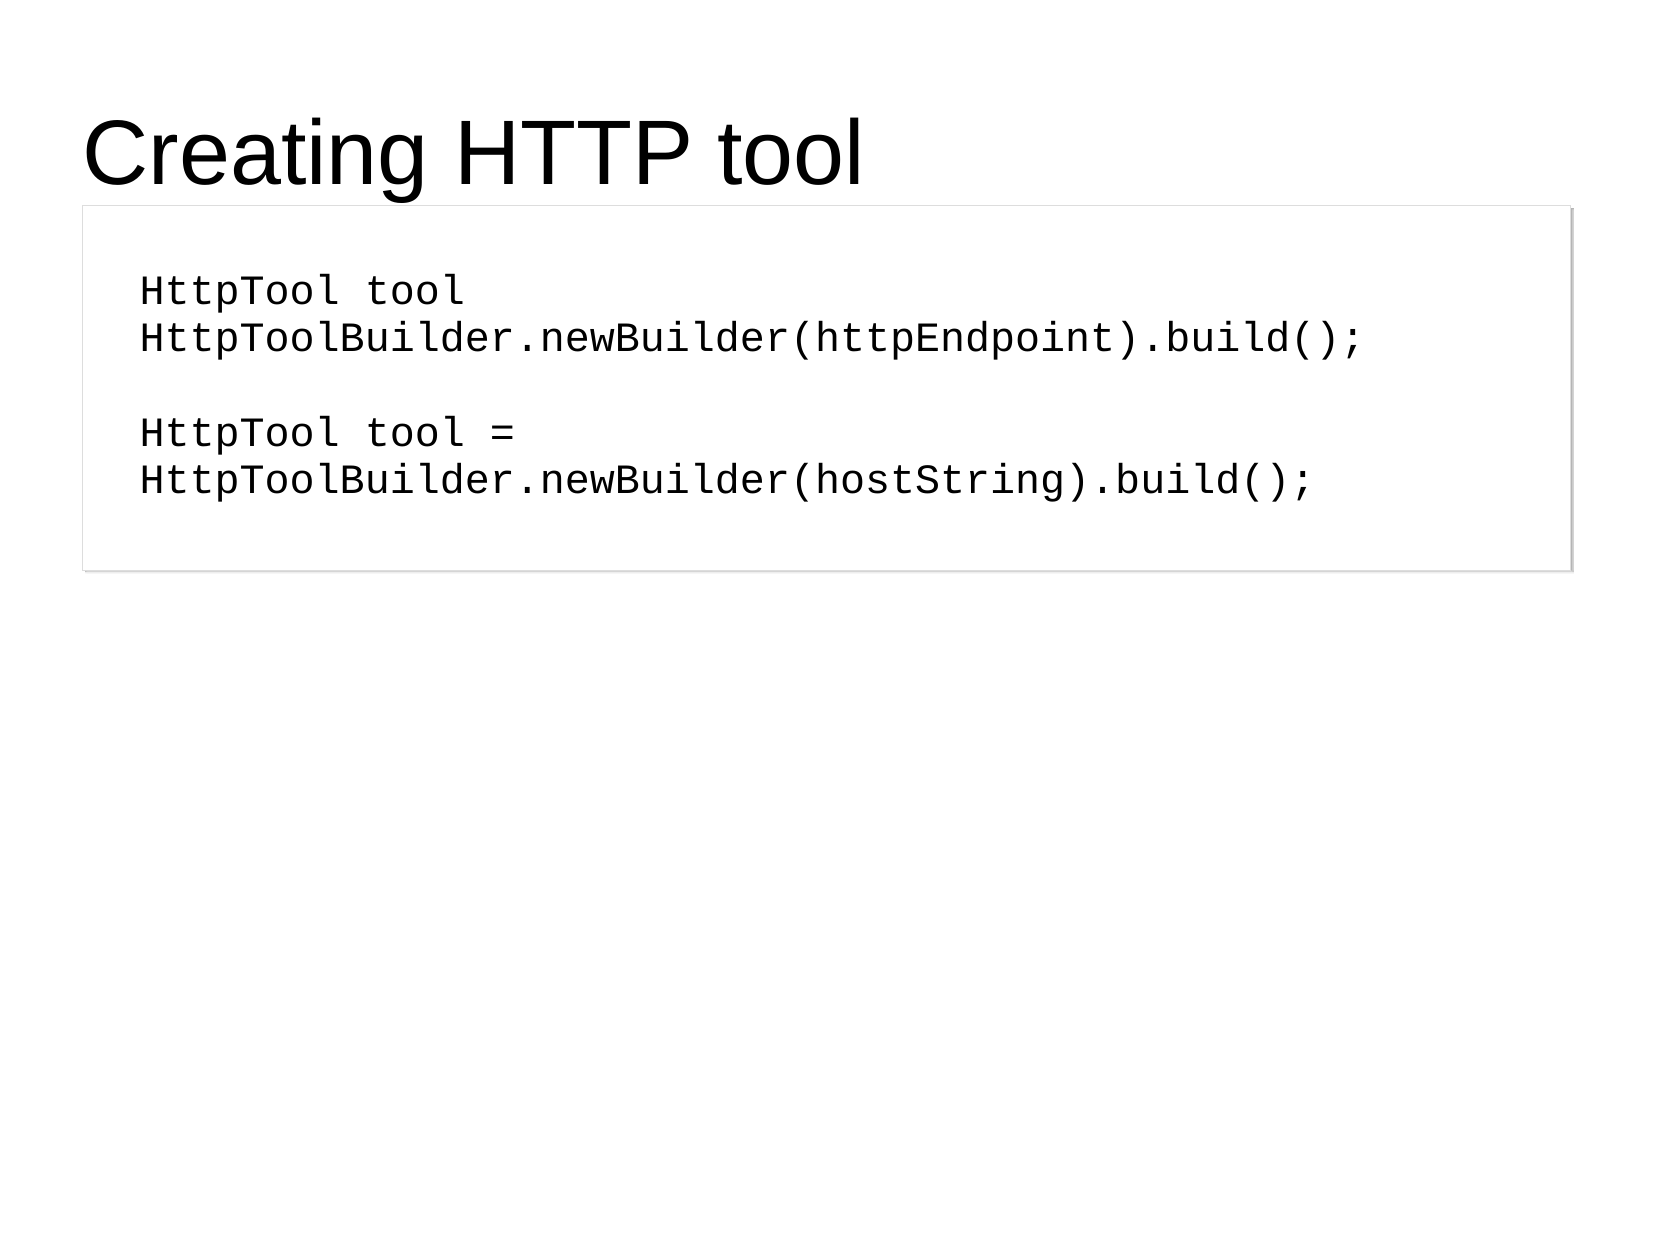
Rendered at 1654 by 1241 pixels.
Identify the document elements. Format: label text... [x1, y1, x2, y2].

subtitle HttpTool tool HttpToolBuilder.newBuilder(httpEndpoint).build(); HttpTool tool = HttpToolBuilder.newBuilder(hostString).build(); [82, 205, 1571, 571]
title Creating HTTP tool [82, 49, 1571, 205]
